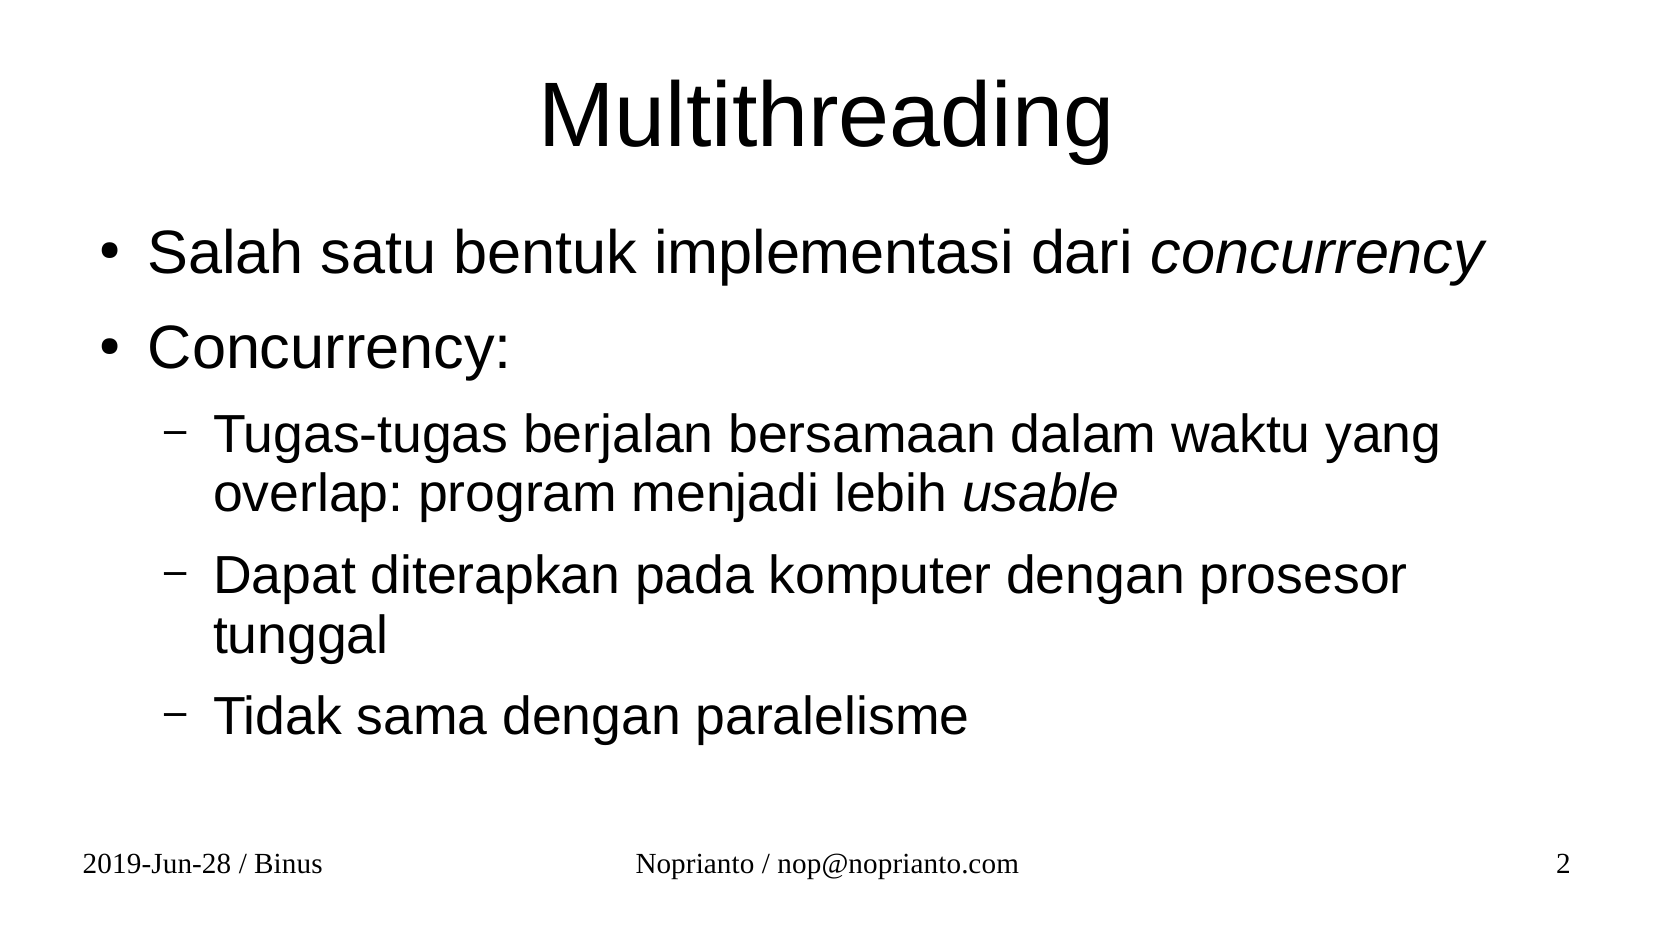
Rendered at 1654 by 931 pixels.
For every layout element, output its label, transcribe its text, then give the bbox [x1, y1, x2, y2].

title Multithreading [82, 37, 1571, 193]
list Salah satu bentuk implementasi dari concurrency Concurrency: Tugas-tugas berjalan bersamaan dalam waktu yang overlap: program menjadi lebih usable Dapat diterapkan pada komputer dengan prosesor tunggal Tidak sama dengan paralelisme [82, 217, 1571, 758]
